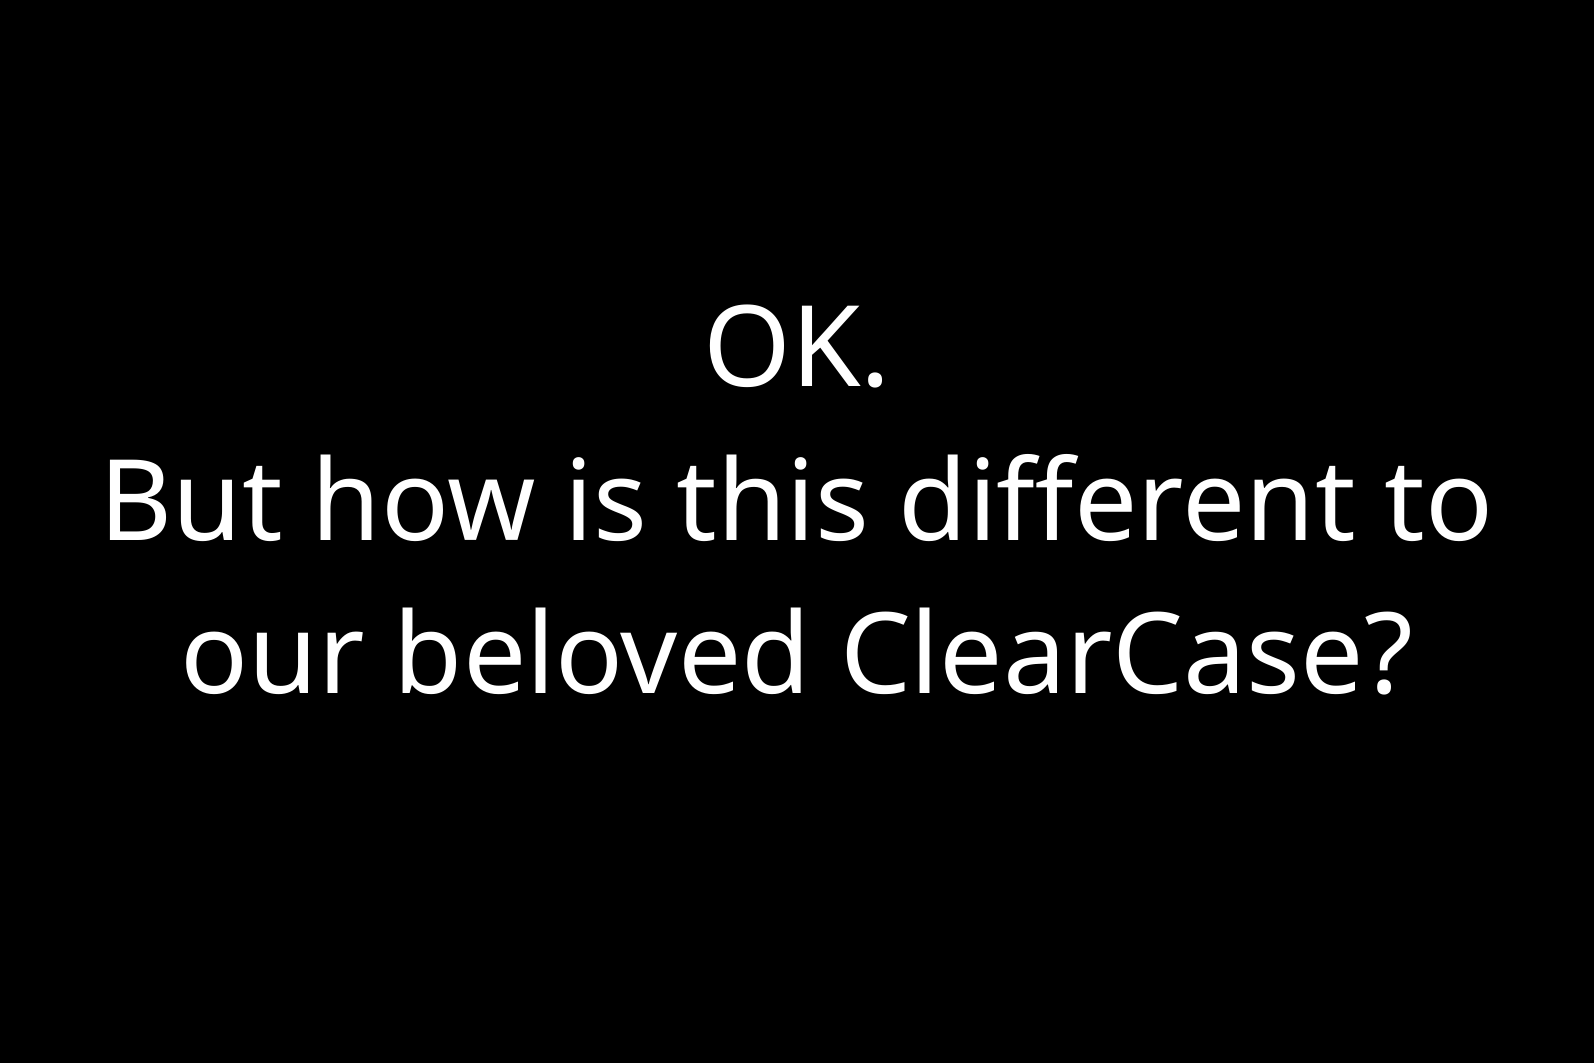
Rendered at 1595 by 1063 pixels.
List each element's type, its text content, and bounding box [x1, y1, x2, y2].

subtitle OK. But how is this different to our beloved ClearCase? [79, 42, 1515, 951]
